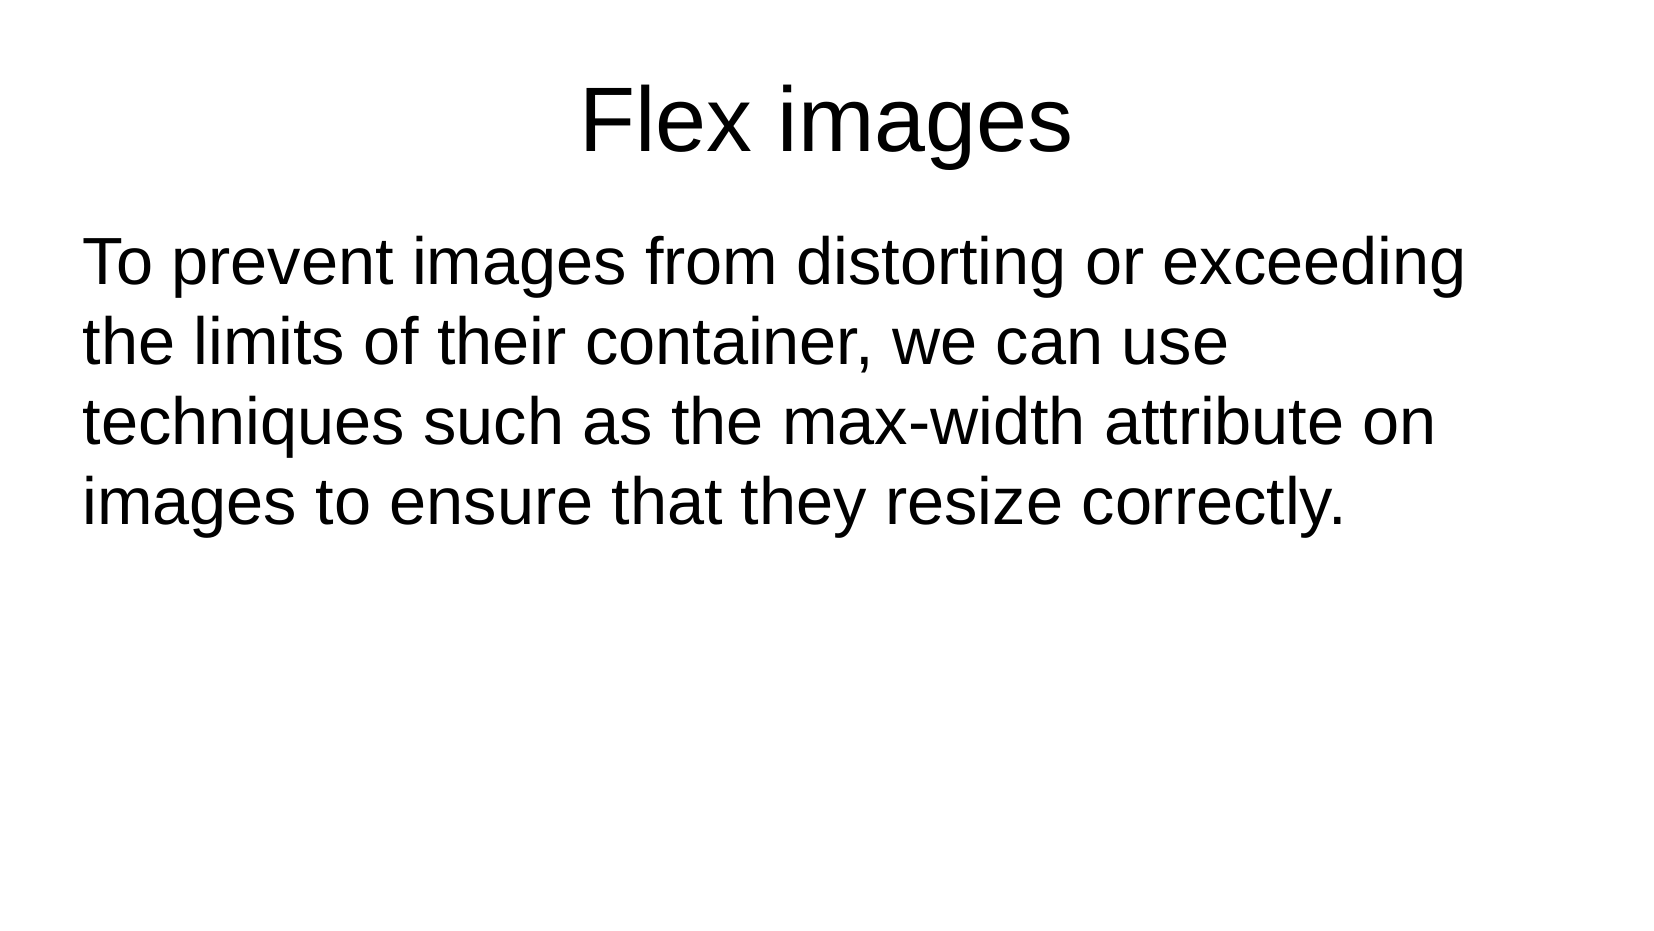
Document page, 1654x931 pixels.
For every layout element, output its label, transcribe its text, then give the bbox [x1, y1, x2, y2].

list To prevent images from distorting or exceeding the limits of their container, we can use techniques such as the max-width attribute on images to ensure that they resize correctly. [82, 217, 1571, 758]
title Flex images [82, 37, 1571, 193]
